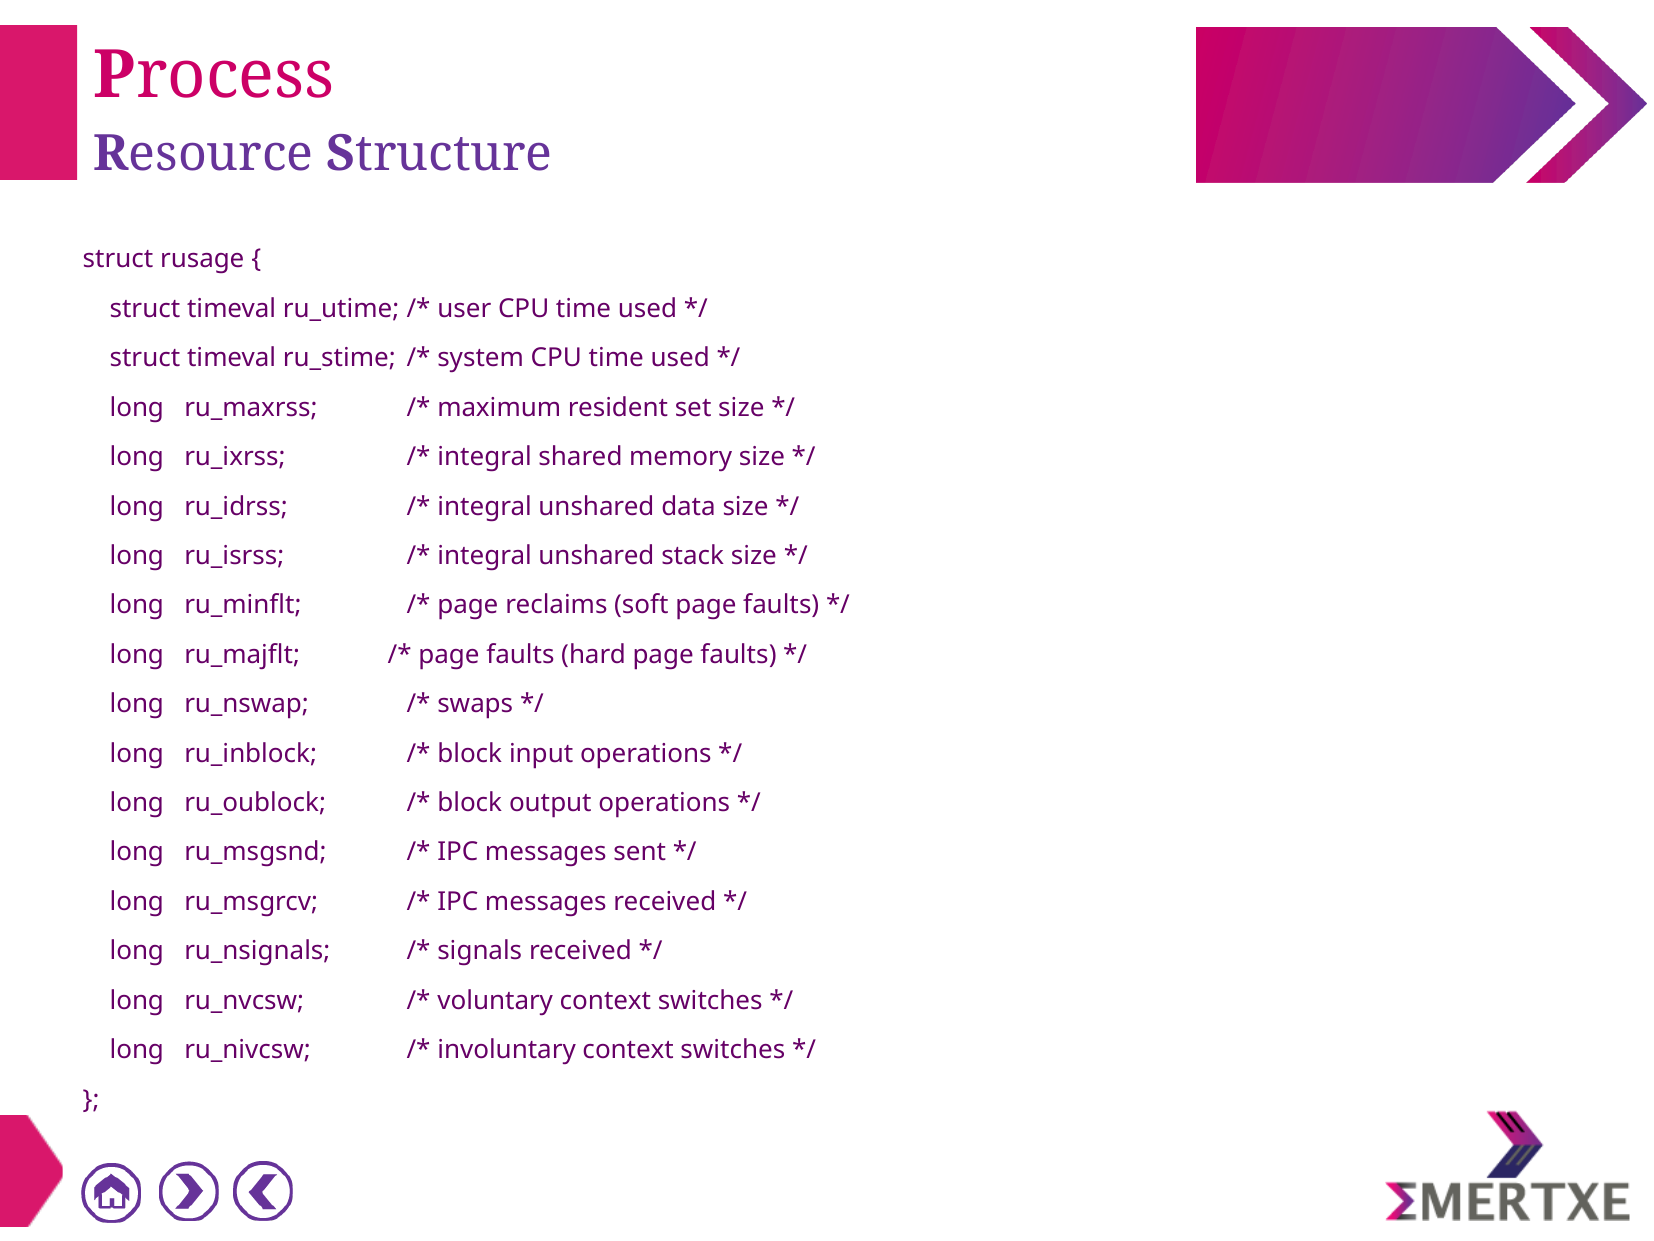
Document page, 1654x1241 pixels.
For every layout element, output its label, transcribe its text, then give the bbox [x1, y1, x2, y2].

picture [1571, 27, 1647, 183]
title Process Resource Structure [93, 2, 1571, 210]
picture [1385, 1107, 1631, 1221]
picture [159, 1161, 219, 1221]
picture [81, 1163, 141, 1223]
list struct rusage { struct timeval ru_utime; /* user CPU time used */ struct timeval ru_stime; /* system CPU time used */ long ru_maxrss; /* maximum resident set size */ long ru_ixrss; /* integral shared memory size */ long ru_idrss; /* integral unshared data size */ long ru_isrss; /* integral unshared stack size */ long ru_minflt; /* page reclaims (soft page faults) */ long ru_majflt; /* page faults (hard page faults) */ long ru_nswap; /* swaps */ long ru_inblock; /* block input operations */ long ru_oublock; /* block output operations */ long ru_msgsnd; /* IPC messages sent */ long ru_msgrcv; /* IPC messages received */ long ru_nsignals; /* signals received */ long ru_nvcsw; /* voluntary context switches */ long ru_nivcsw; /* involuntary context switches */ }; [82, 240, 1571, 1127]
picture [233, 1161, 293, 1221]
